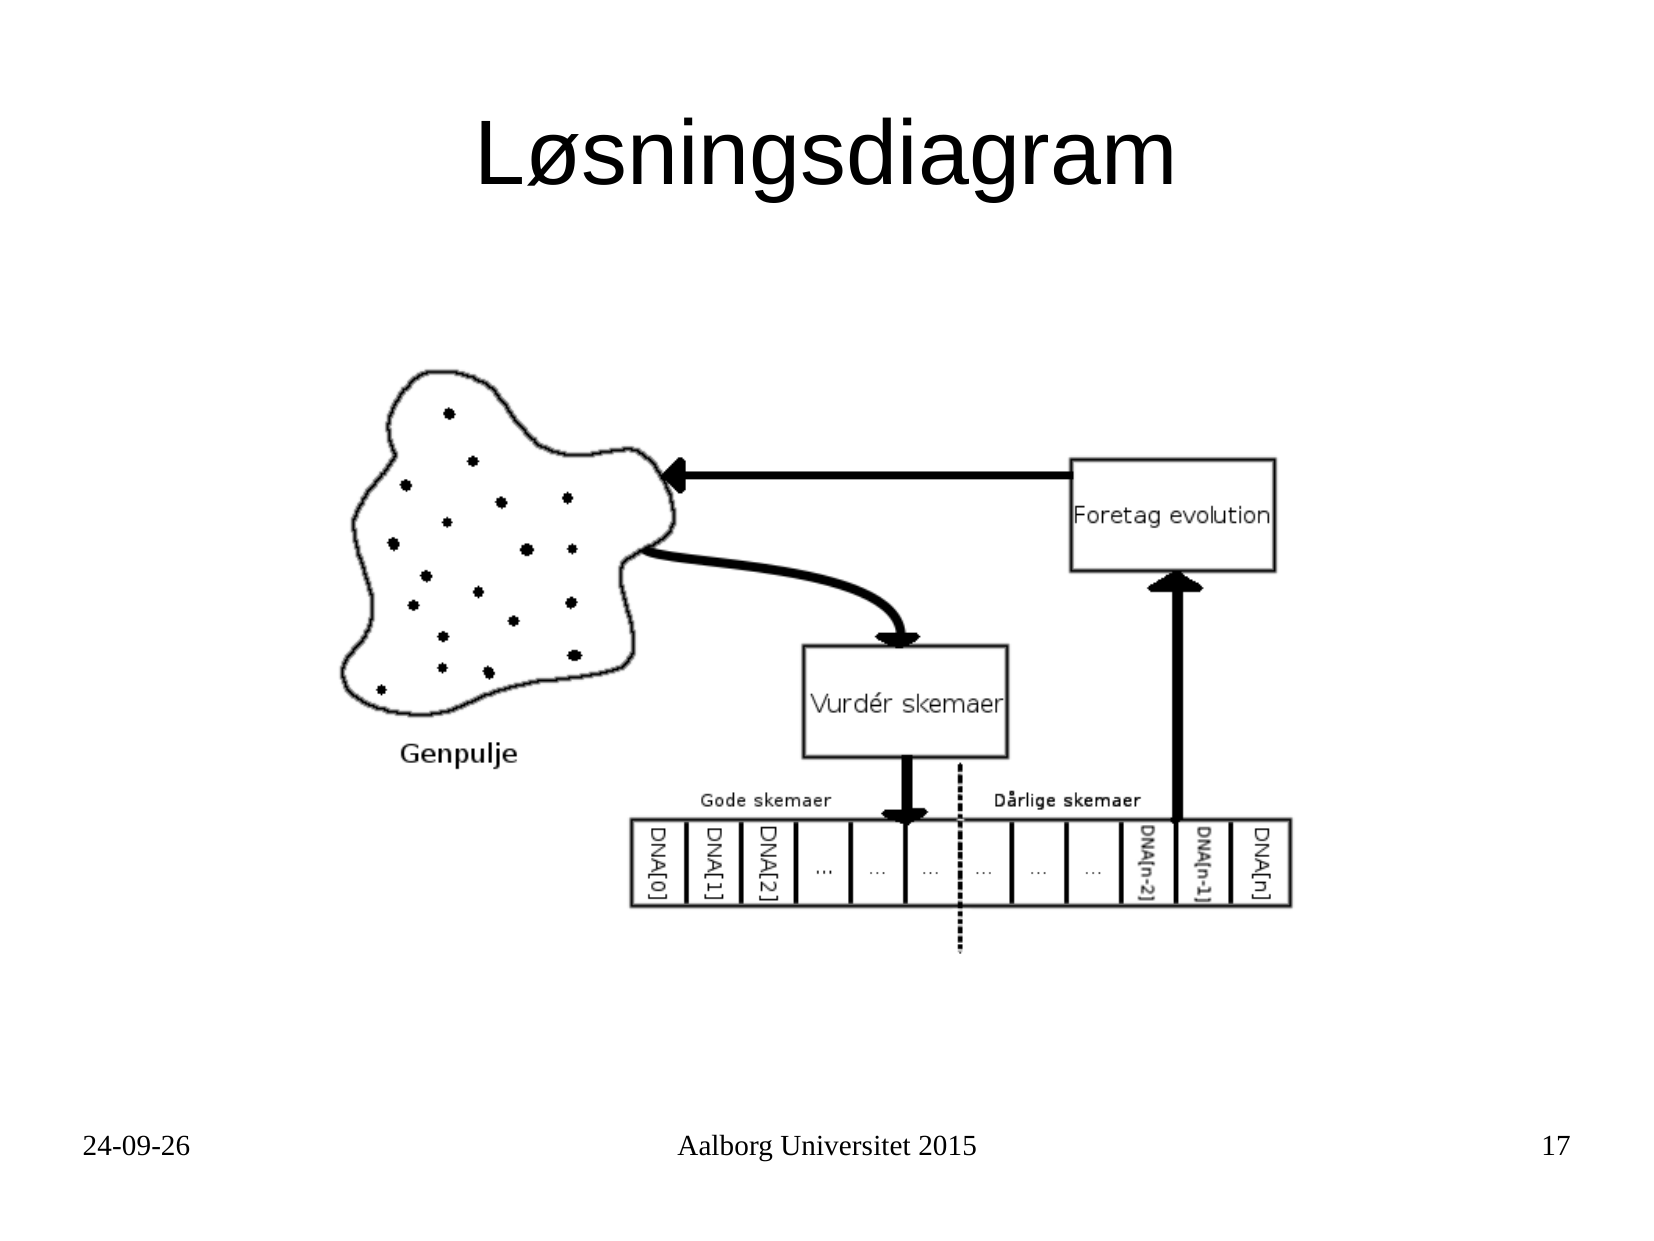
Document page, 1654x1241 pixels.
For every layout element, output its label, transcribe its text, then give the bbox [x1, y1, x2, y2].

picture [320, 359, 1321, 979]
title Løsningsdiagram [82, 49, 1571, 257]
